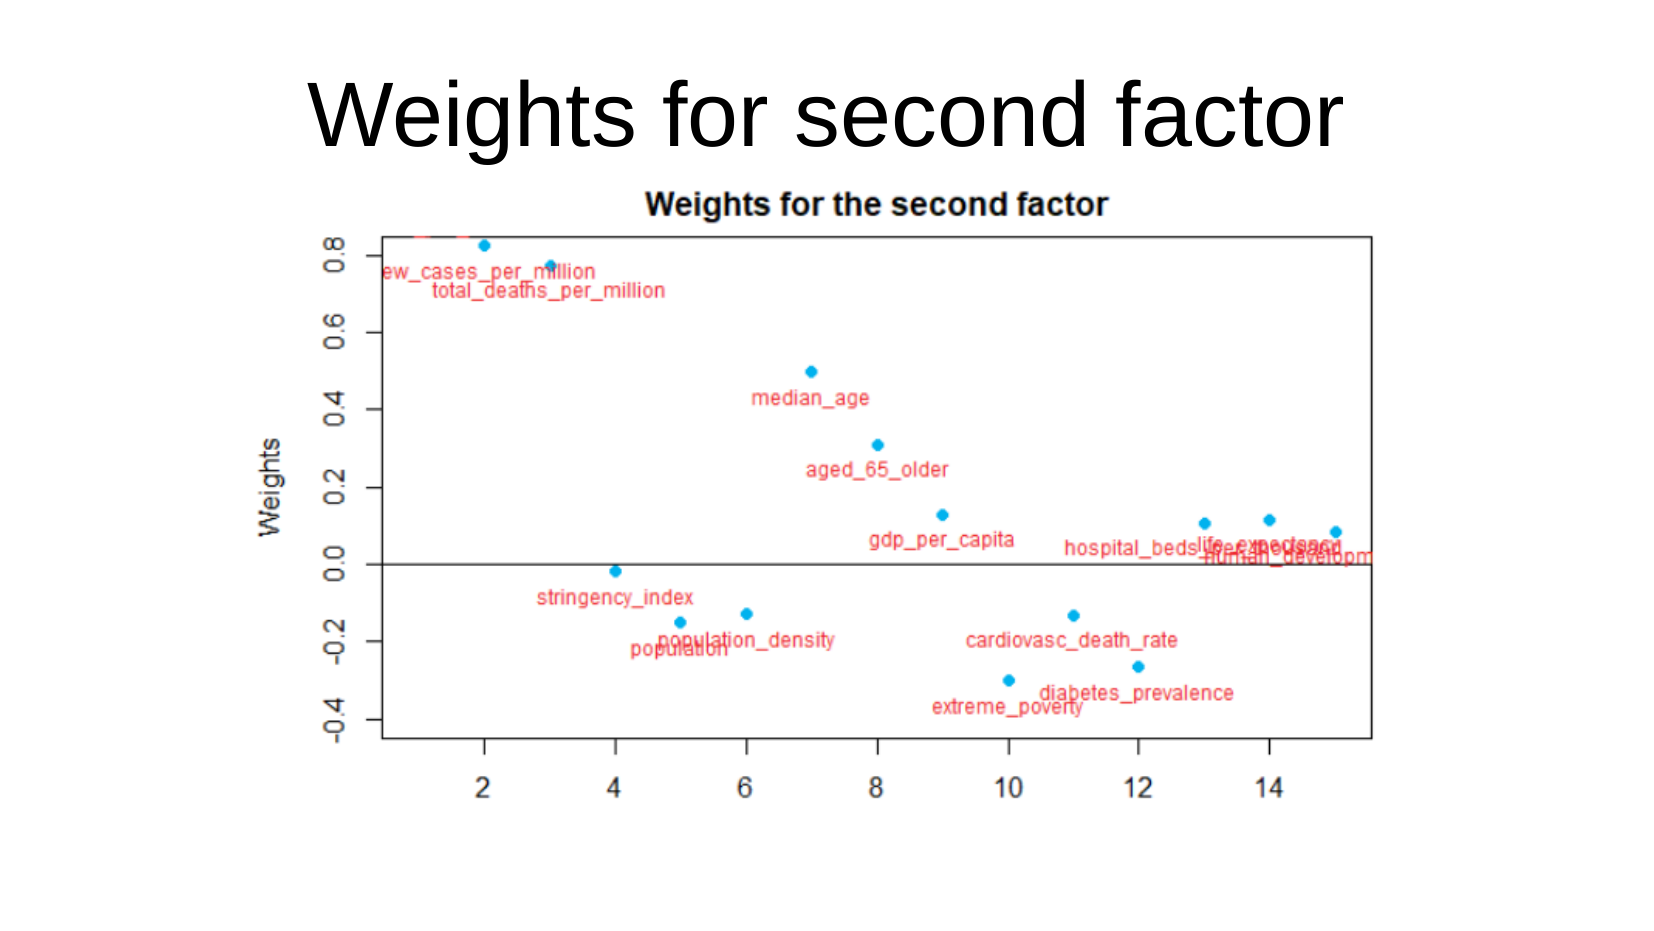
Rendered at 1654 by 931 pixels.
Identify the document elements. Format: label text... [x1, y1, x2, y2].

title Weights for second factor [82, 37, 1571, 193]
picture [255, 179, 1396, 841]
